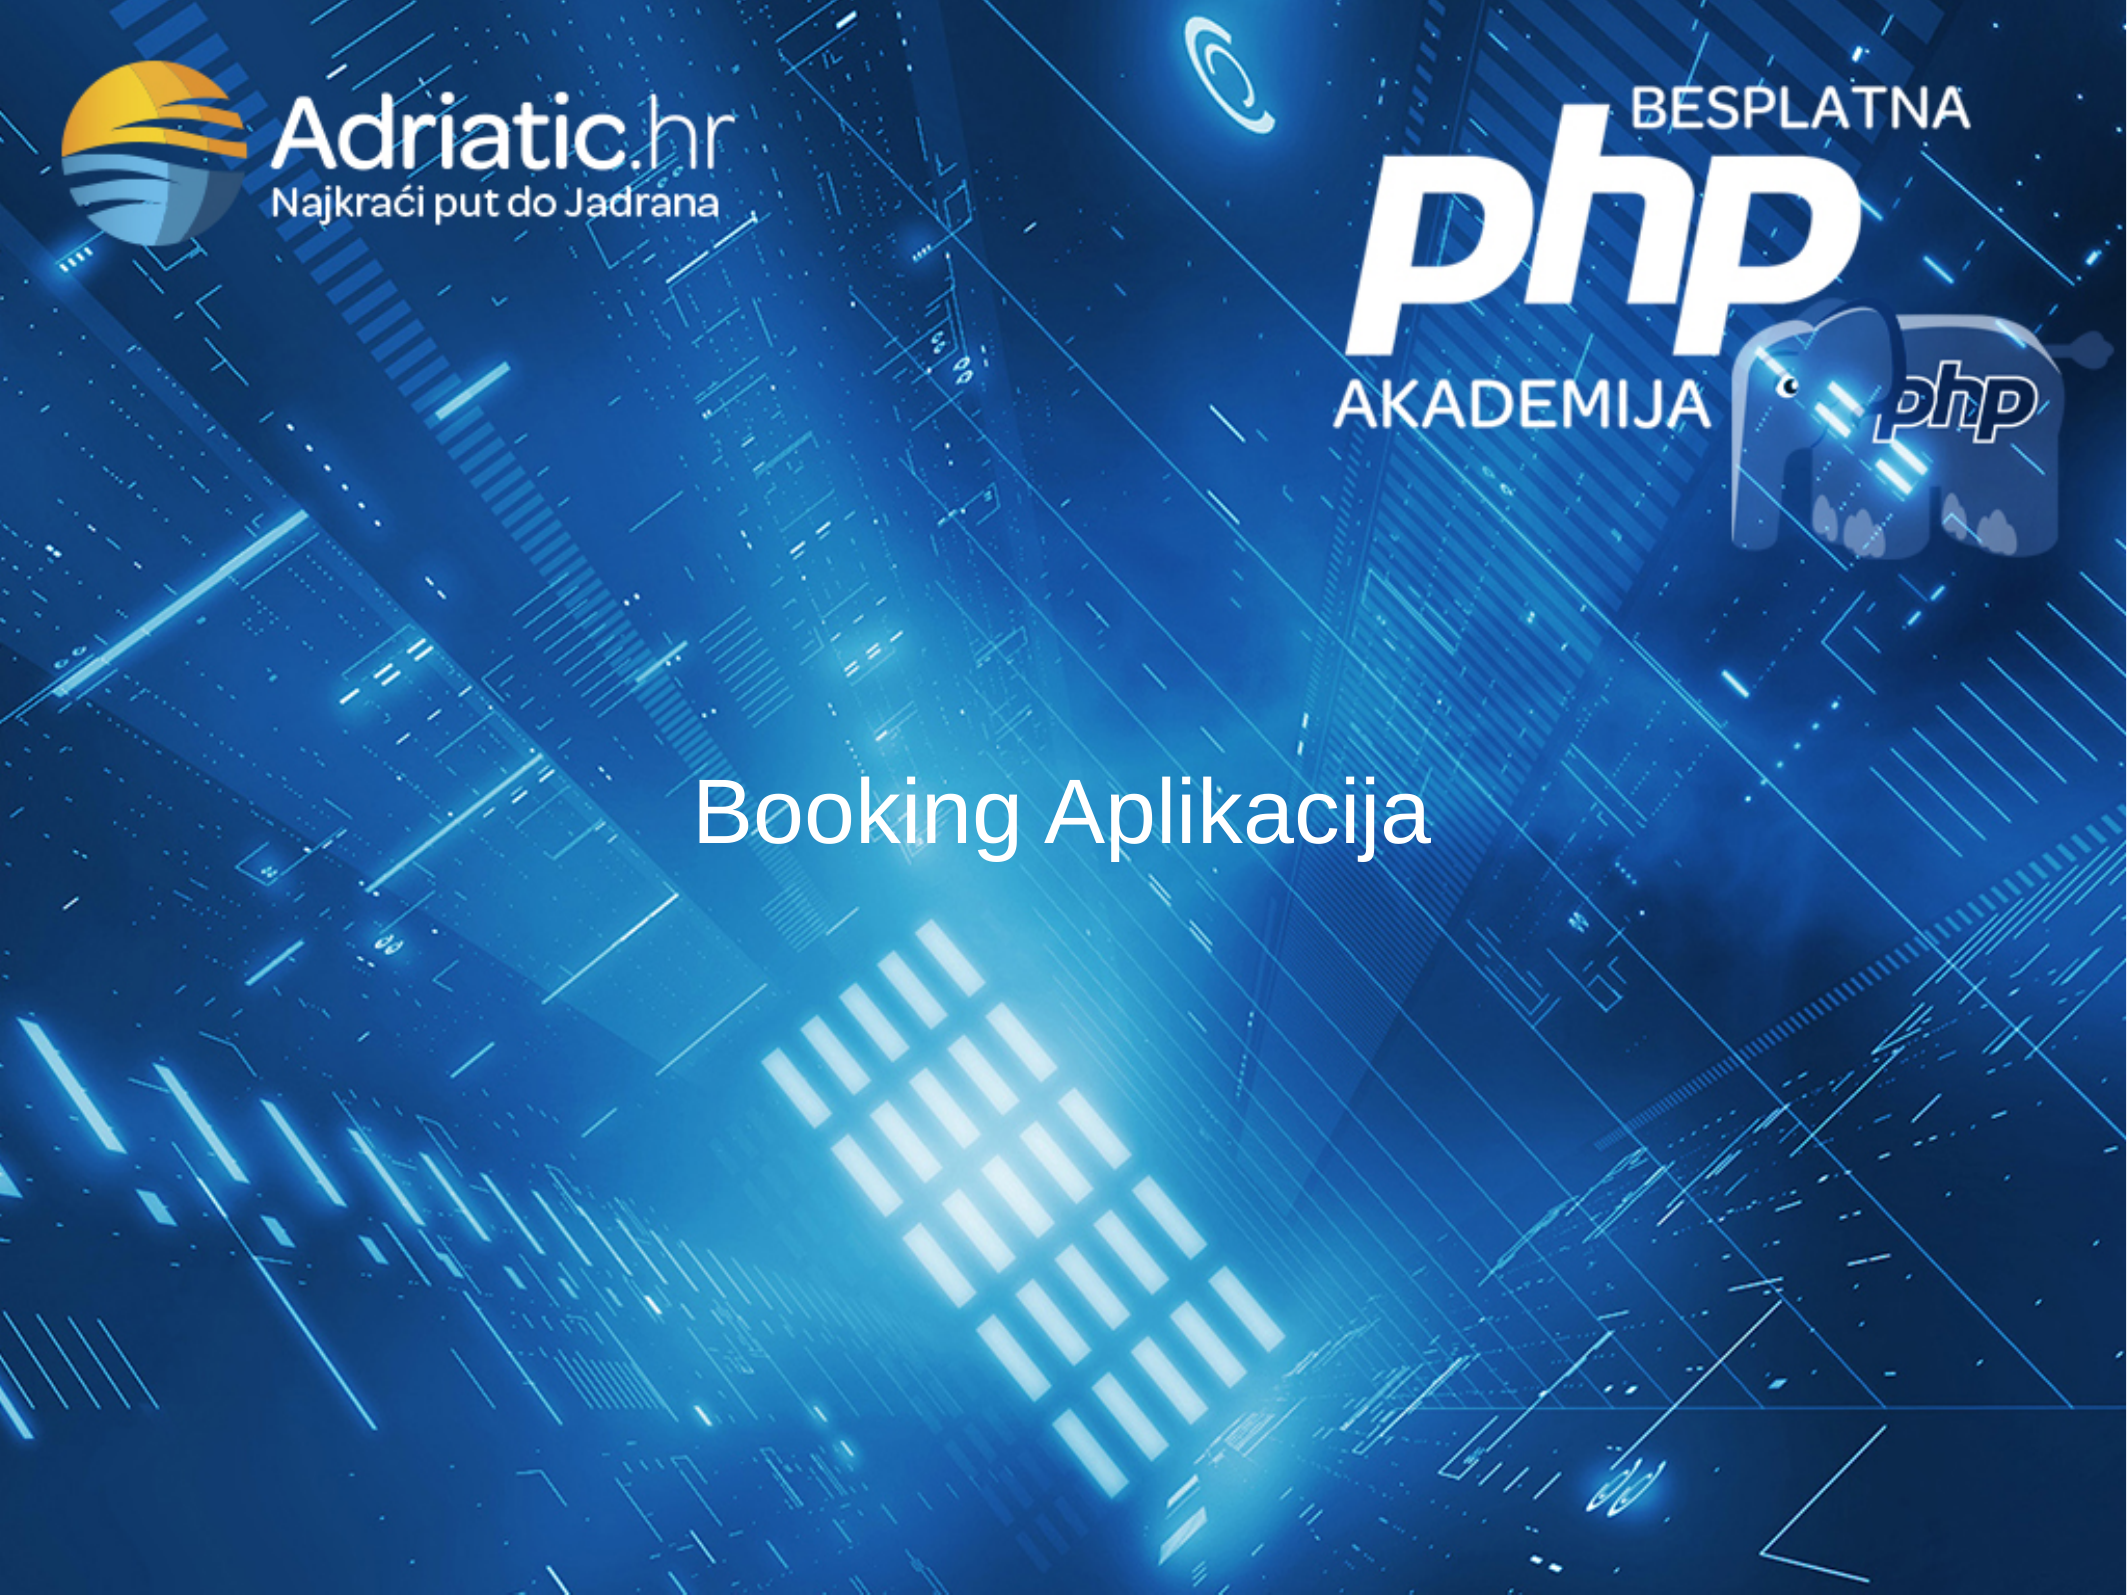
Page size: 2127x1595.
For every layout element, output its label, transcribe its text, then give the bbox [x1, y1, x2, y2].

title Booking Aplikacija [106, 678, 2020, 945]
picture [0, 0, 2127, 1595]
